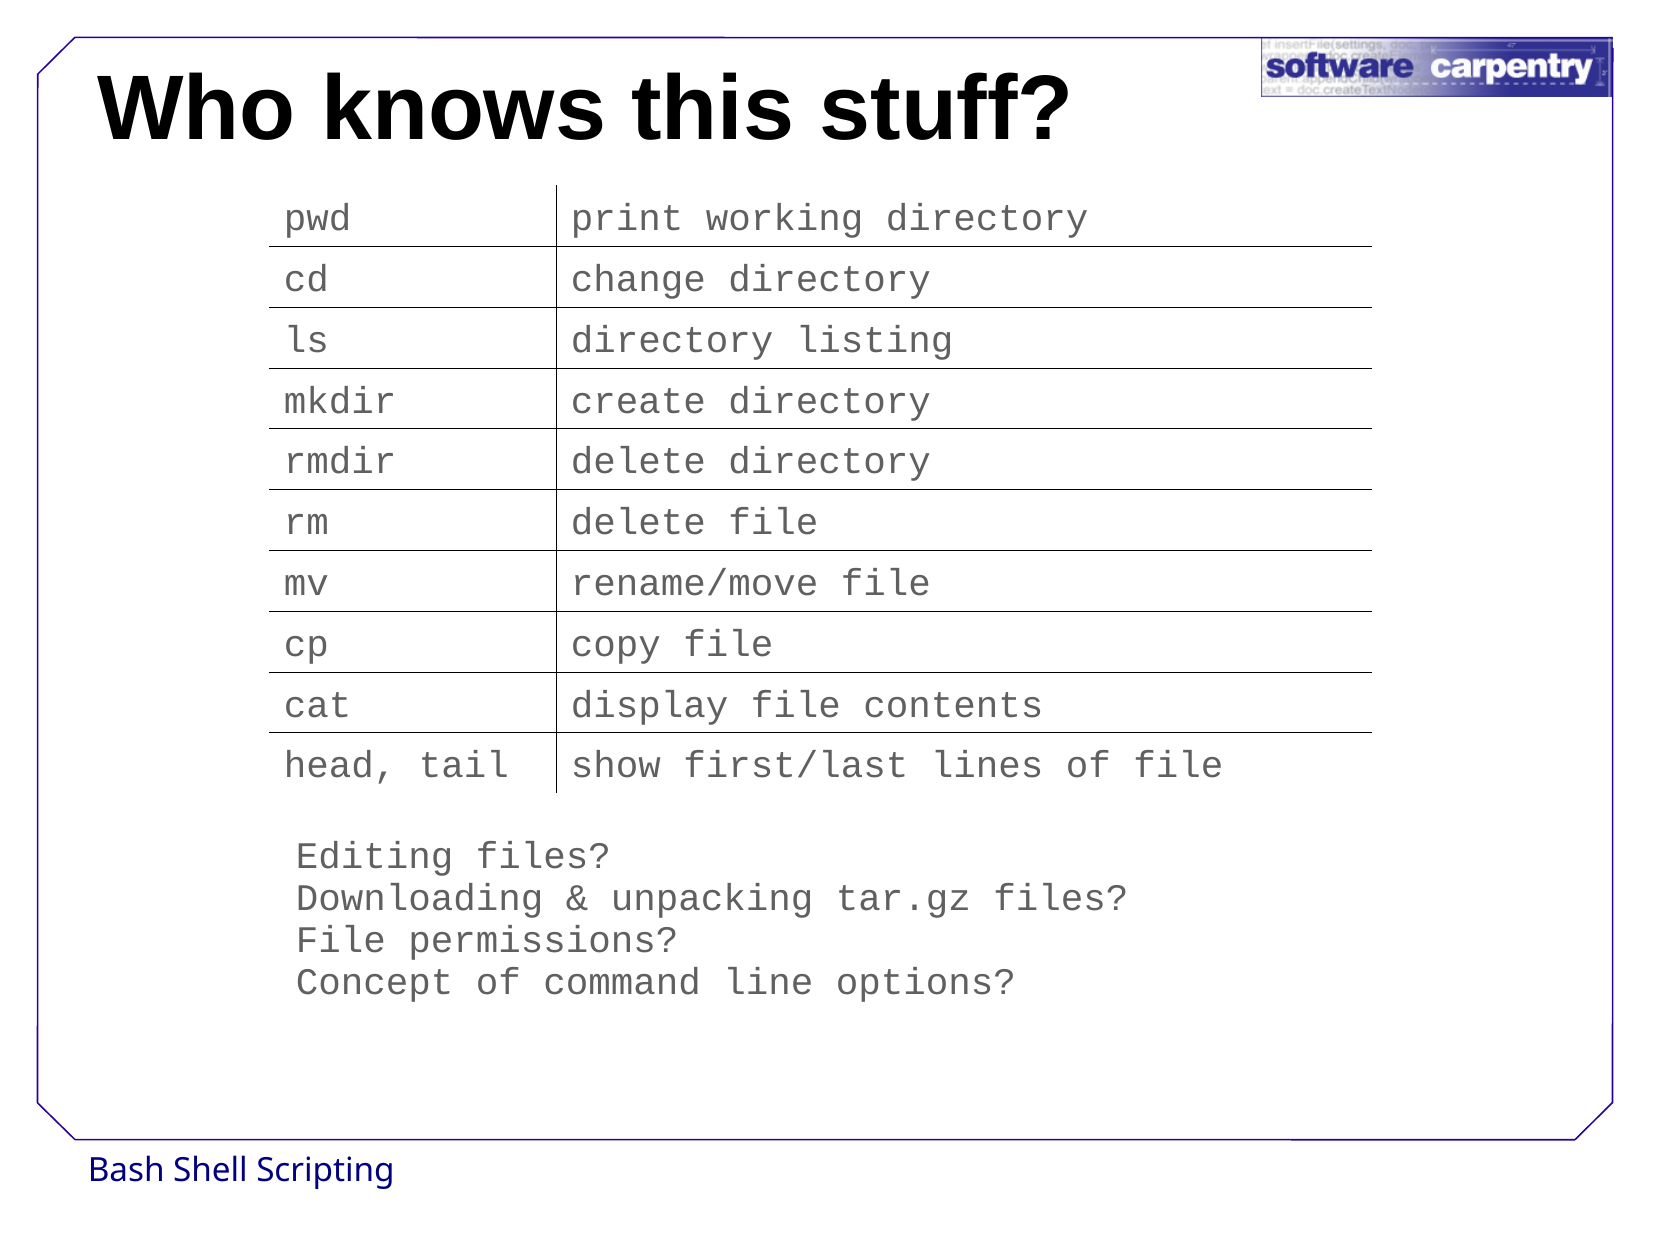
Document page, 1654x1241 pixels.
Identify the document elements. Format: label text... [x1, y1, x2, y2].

list [70, 960, 1571, 1112]
table_cell rm [270, 490, 556, 550]
table_cell change directory [557, 247, 1371, 307]
table_cell mkdir [270, 369, 556, 428]
picture [1261, 39, 1613, 97]
table_cell rename/move file [557, 551, 1371, 611]
table_cell create directory [557, 369, 1371, 428]
table_header pwd [270, 186, 556, 246]
table_cell cp [270, 612, 556, 672]
table_cell ls [270, 308, 556, 368]
table_cell show first/last lines of file [557, 733, 1371, 793]
title Who knows this stuff? [82, 49, 1572, 372]
table_cell mv [270, 551, 556, 611]
table_cell copy file [557, 612, 1371, 672]
text_box Editing files? Downloading & unpacking tar.gz files? File permissions? Concept of command line options? [281, 827, 1144, 1011]
table_cell head, tail [270, 733, 556, 793]
table_cell directory listing [557, 308, 1371, 368]
table_cell display file contents [557, 673, 1371, 732]
table_cell delete directory [557, 429, 1371, 489]
table_header print working directory [557, 186, 1371, 246]
table_cell delete file [557, 490, 1371, 550]
table_cell rmdir [270, 429, 556, 489]
table_cell cd [270, 247, 556, 307]
table_cell cat [270, 673, 556, 732]
